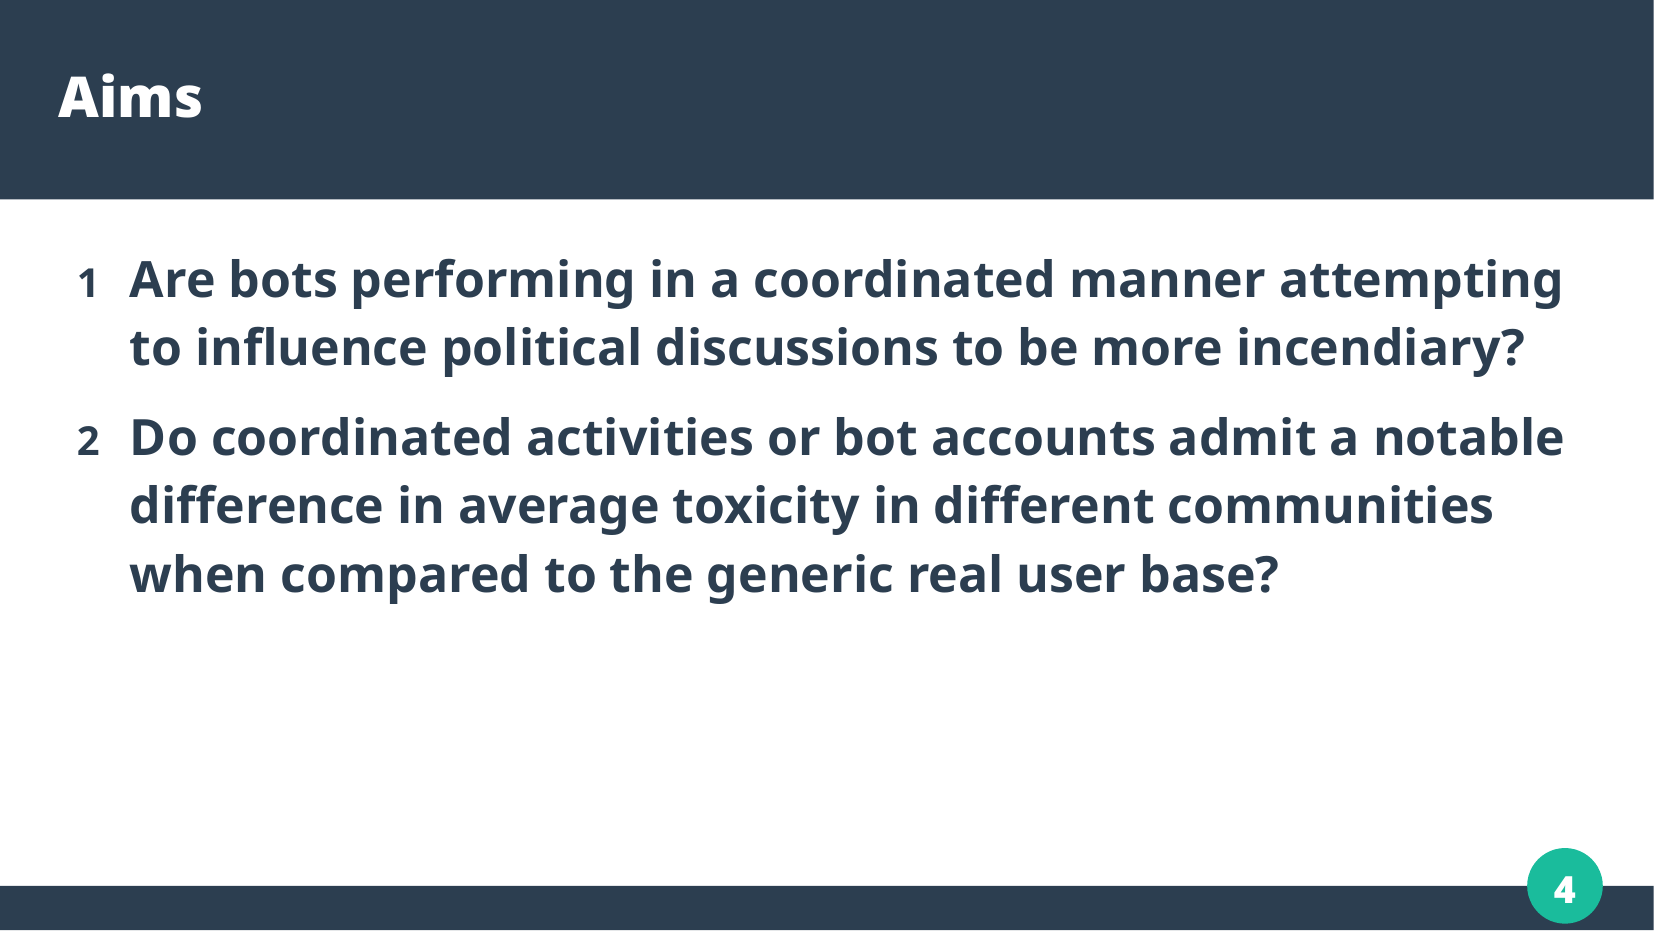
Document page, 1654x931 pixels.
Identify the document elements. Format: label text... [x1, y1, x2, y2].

list Are bots performing in a coordinated manner attempting to influence political discussions to be more incendiary? Do coordinated activities or bot accounts admit a notable difference in average toxicity in different communities when compared to the generic real user base? [59, 243, 1595, 864]
title Aims [59, 37, 1595, 155]
